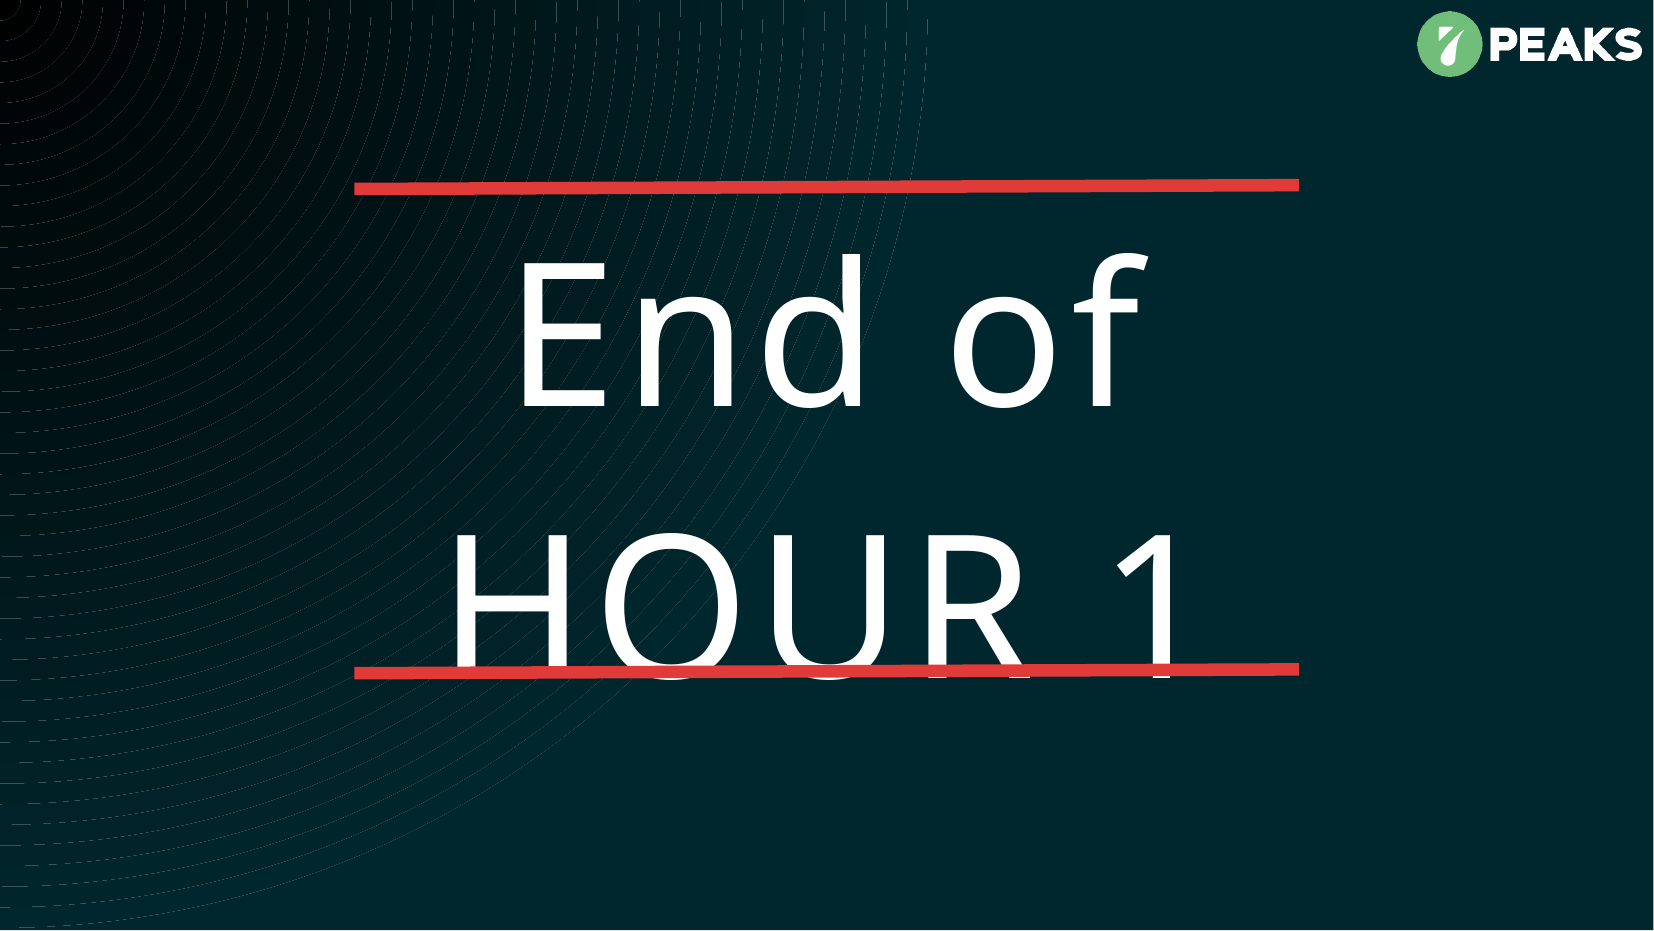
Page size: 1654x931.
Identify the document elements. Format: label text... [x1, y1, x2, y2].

text_box End of HOUR 1 [380, 676, 1273, 746]
text_box End of HOUR 1 [380, 192, 1273, 666]
picture [1417, 11, 1642, 77]
